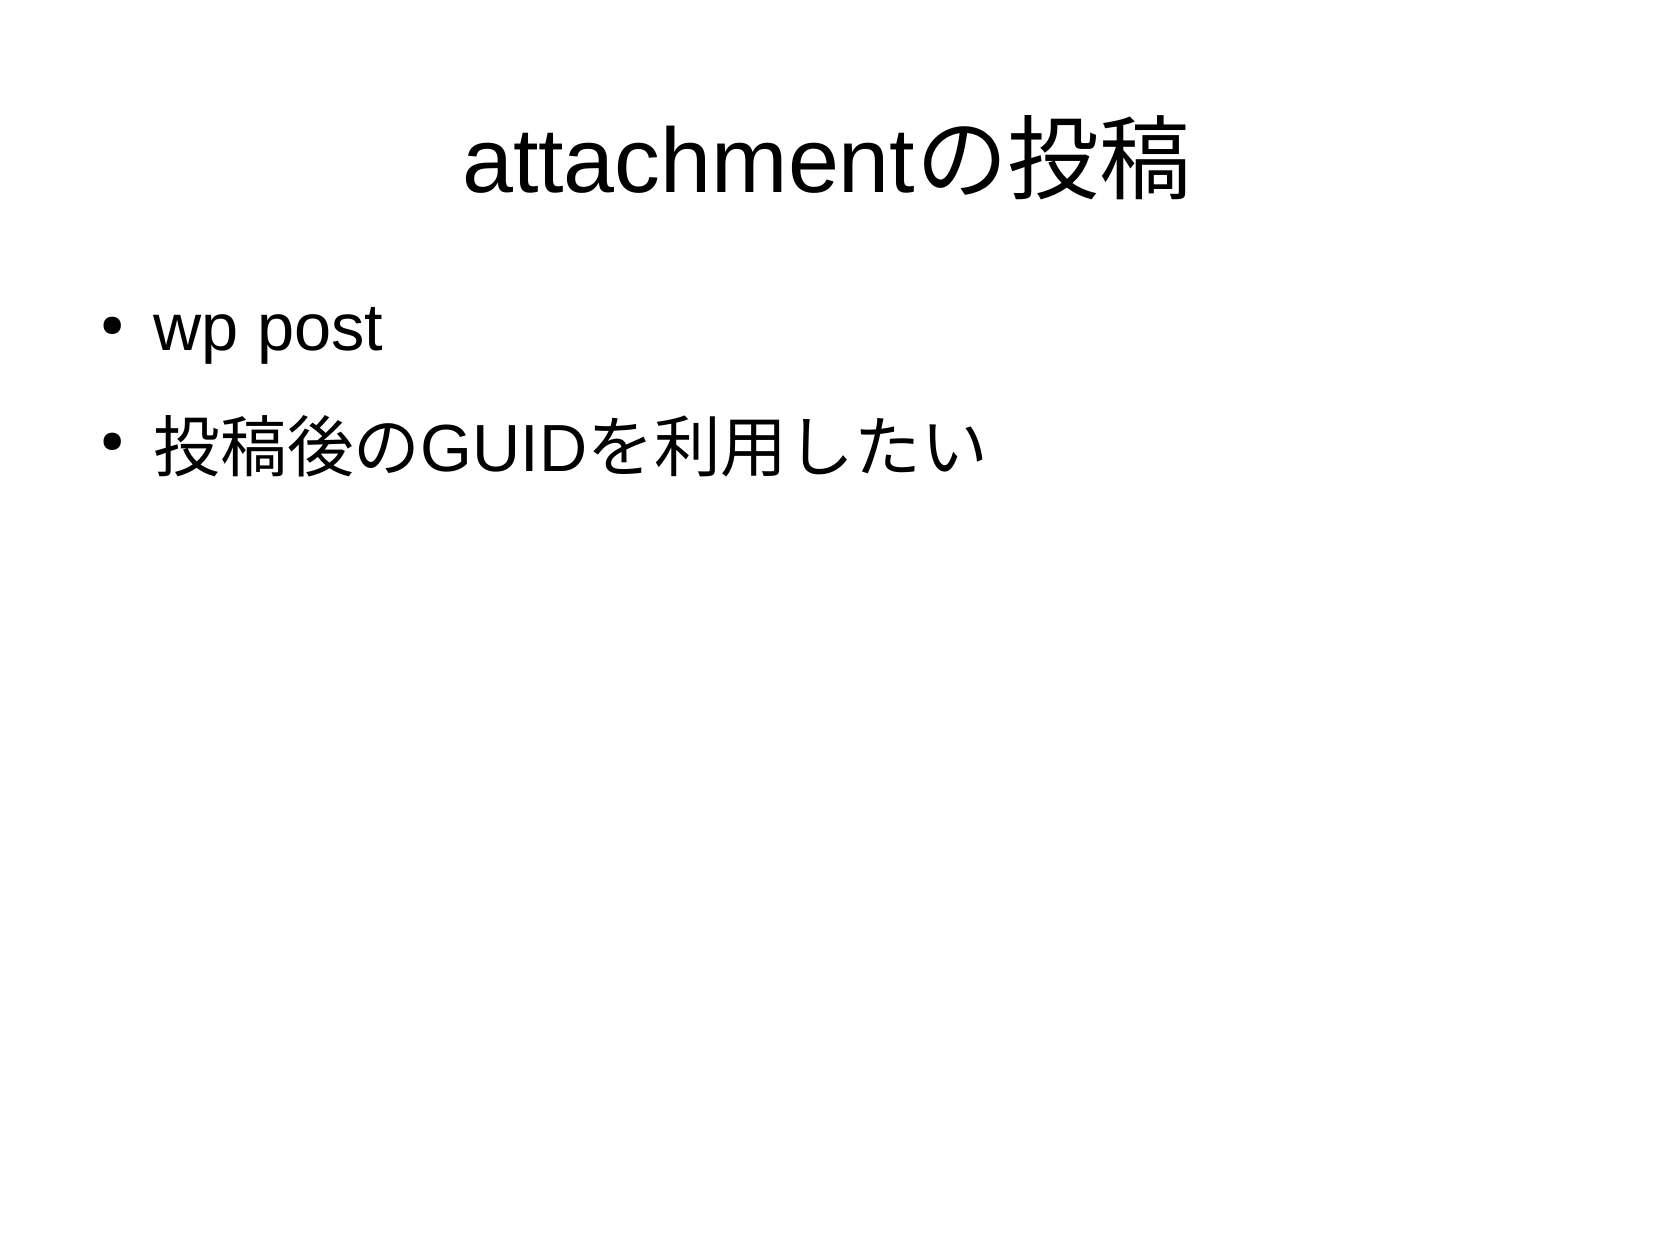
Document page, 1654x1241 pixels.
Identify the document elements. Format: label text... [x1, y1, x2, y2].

title attachmentの投稿 [82, 49, 1571, 257]
list wp post 投稿後のGUIDを利用したい [82, 290, 1571, 1010]
